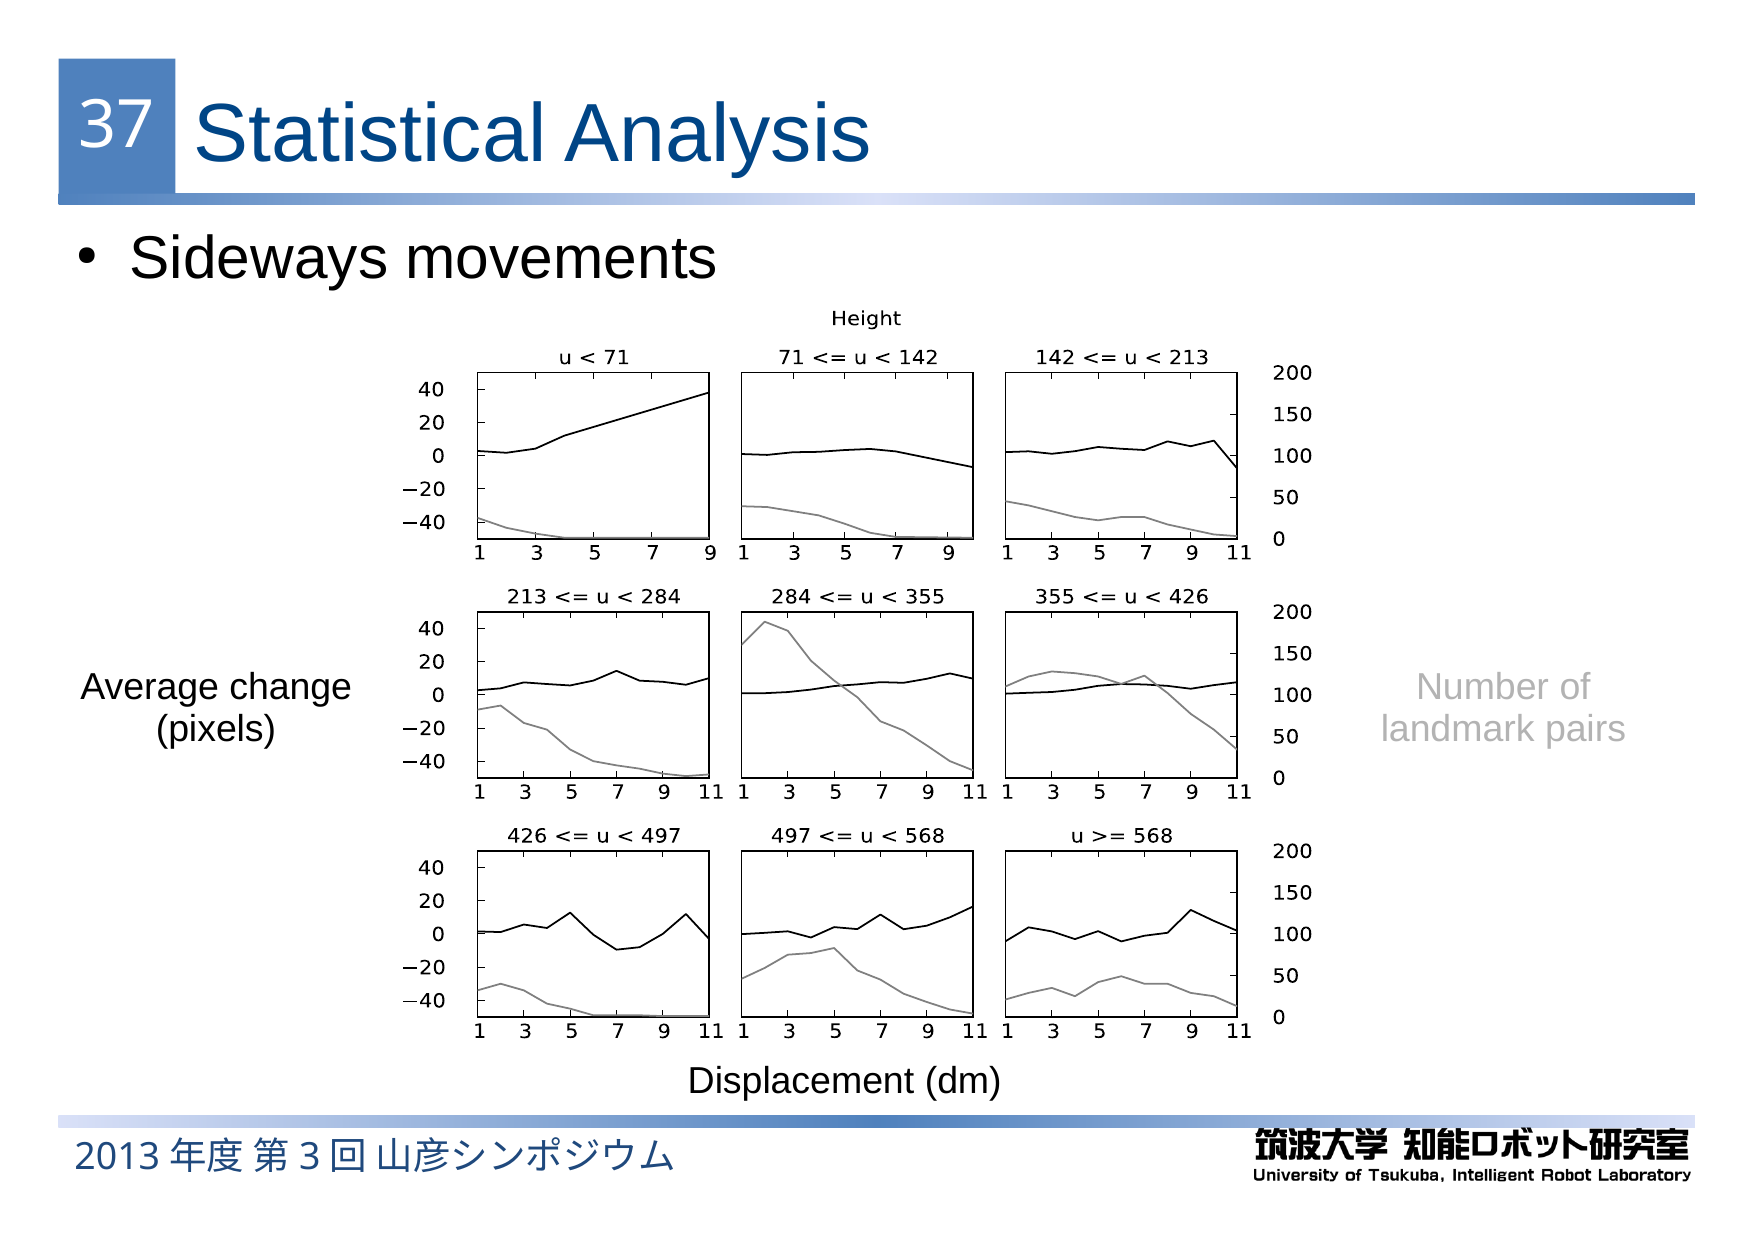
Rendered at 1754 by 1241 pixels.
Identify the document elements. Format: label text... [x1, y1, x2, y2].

picture [388, 298, 1322, 1049]
list Sideways movements [58, 223, 1696, 876]
text_box Number of landmark pairs [1345, 658, 1661, 758]
text_box Average change (pixels) [58, 658, 374, 758]
title Statistical Analysis [193, 61, 1651, 205]
picture [1252, 1127, 1691, 1182]
text_box Displacement (dm) [538, 1051, 1151, 1109]
